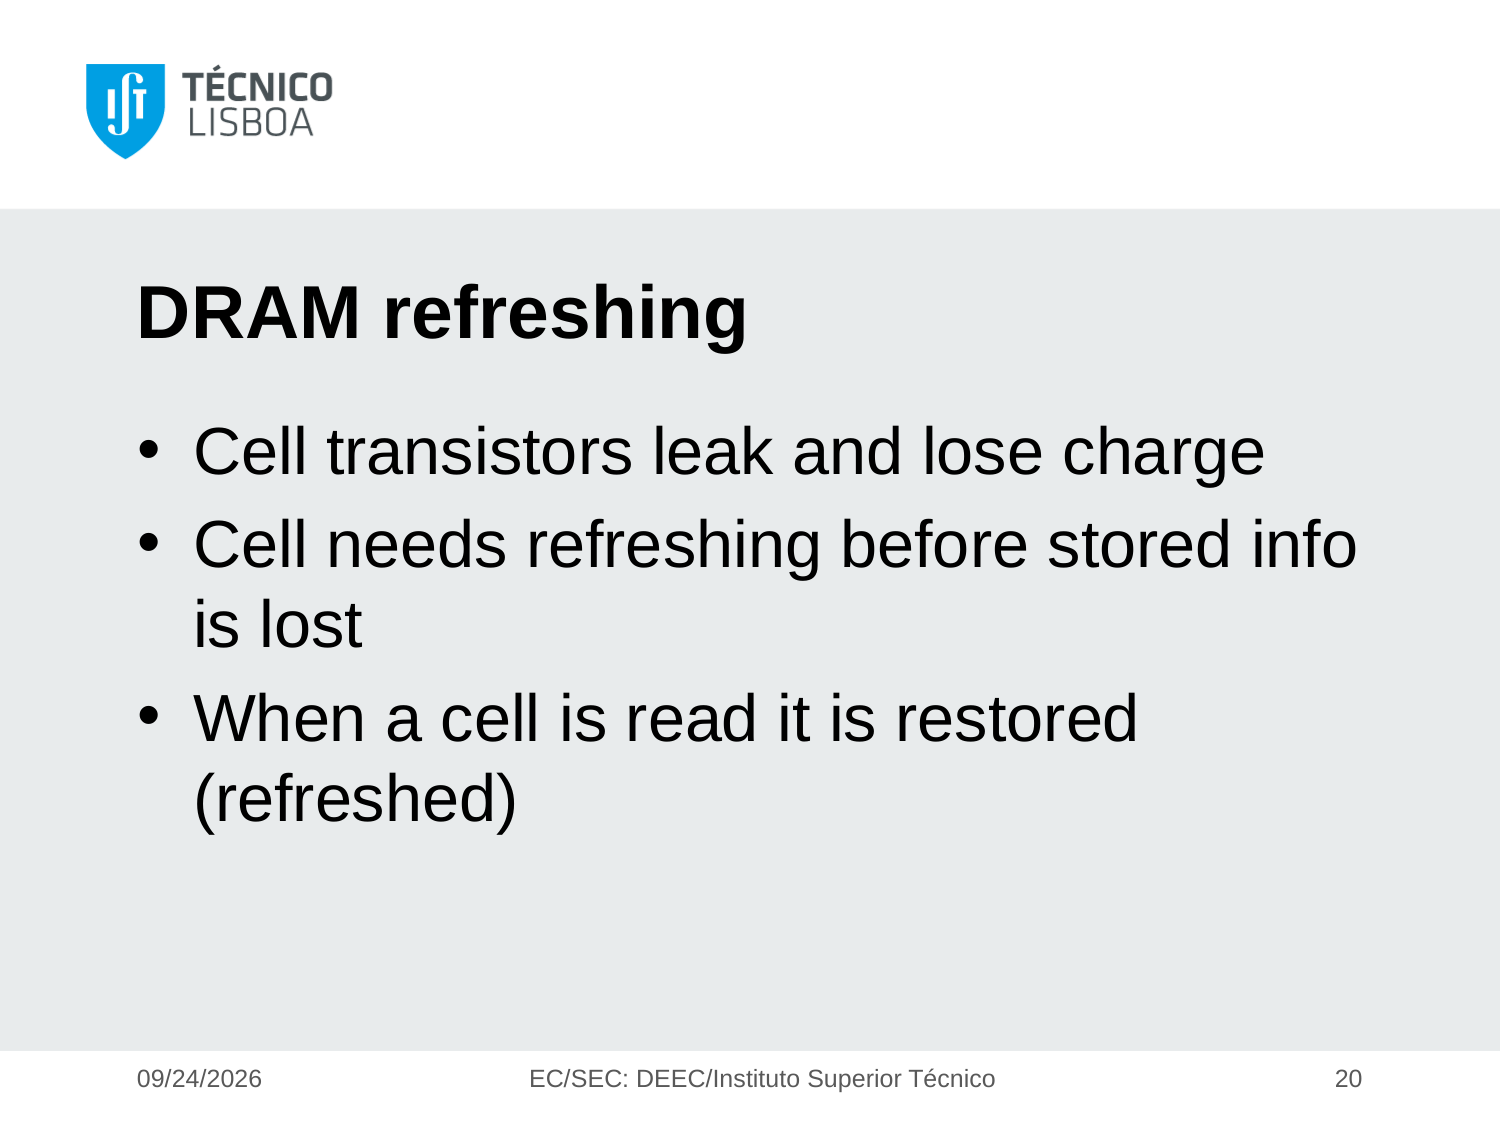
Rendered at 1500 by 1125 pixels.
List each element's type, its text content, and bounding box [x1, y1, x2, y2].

footer EC/SEC: DEEC/Instituto Superior Técnico [512, 1052, 1021, 1103]
slide_number 12/03/2020 [121, 1052, 425, 1103]
title DRAM refreshing [121, 237, 1378, 381]
slide_number <number> [1077, 1052, 1378, 1103]
list Cell transistors leak and lose charge Cell needs refreshing before stored info is lost When a cell is read it is restored (refreshed) [121, 400, 1378, 1005]
picture [0, 0, 1500, 1125]
